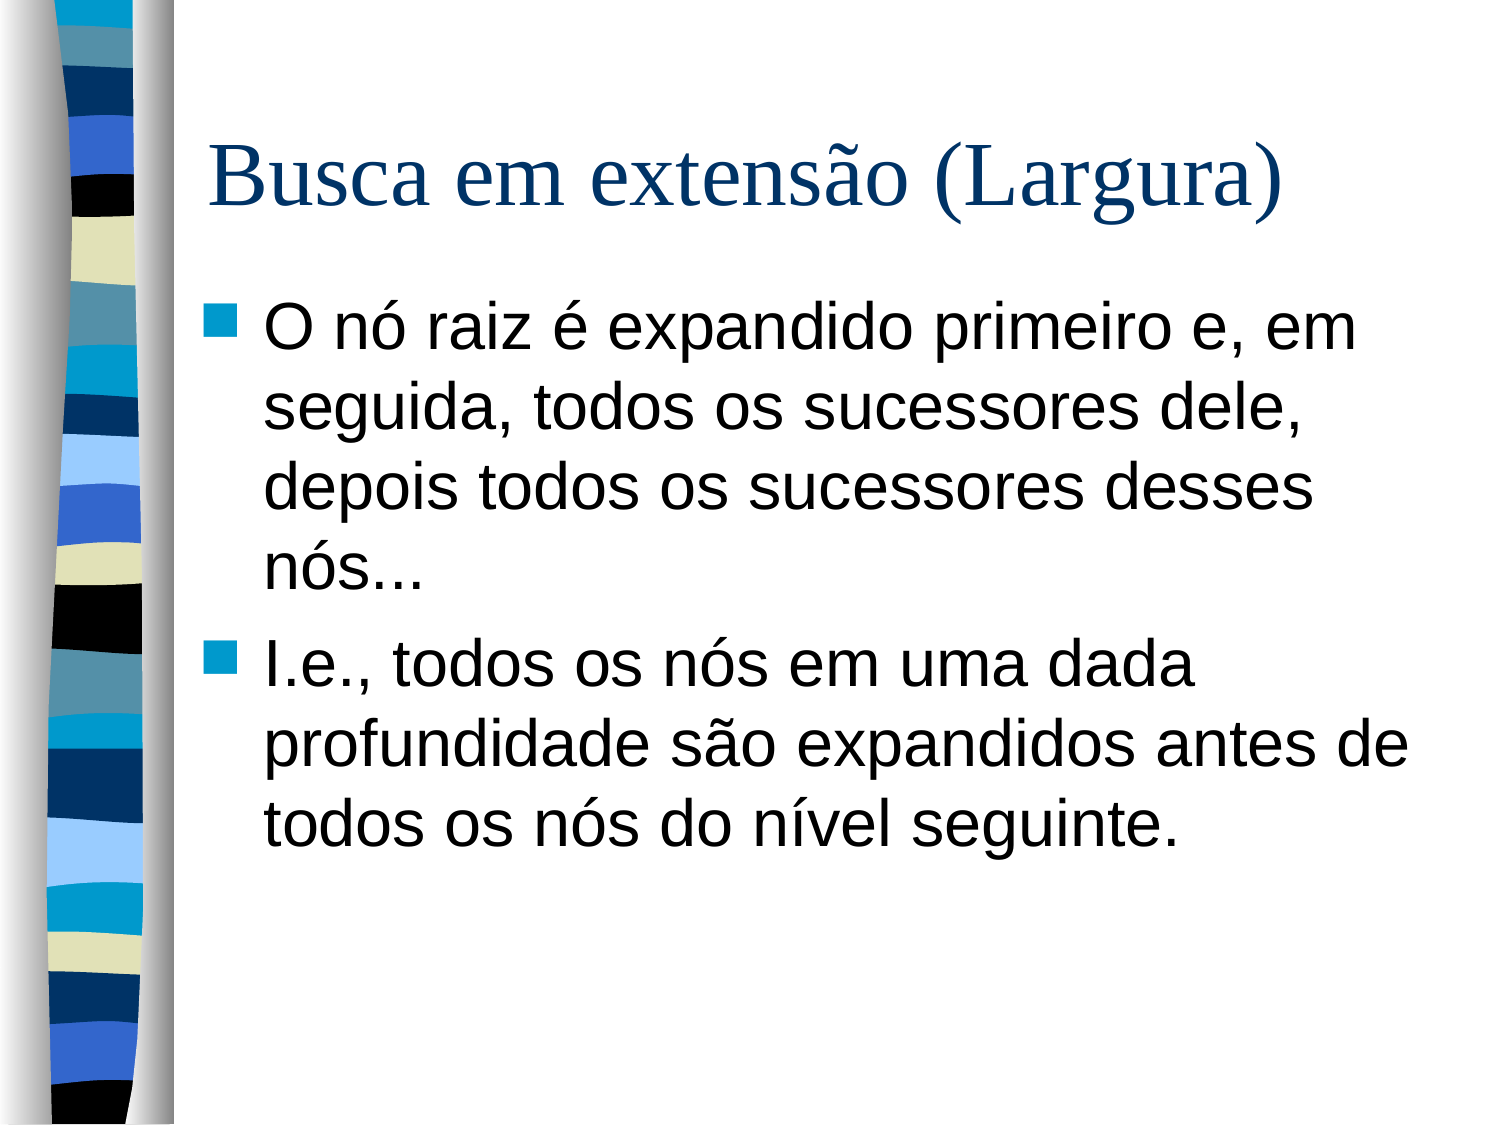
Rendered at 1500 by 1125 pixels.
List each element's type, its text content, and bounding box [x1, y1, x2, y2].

title Busca em extensão (Largura) [192, 74, 1468, 263]
list O nó raiz é expandido primeiro e, em seguida, todos os sucessores dele, depois todos os sucessores desses nós... I.e., todos os nós em uma dada profundidade são expandidos antes de todos os nós do nível seguinte. [192, 275, 1468, 1000]
